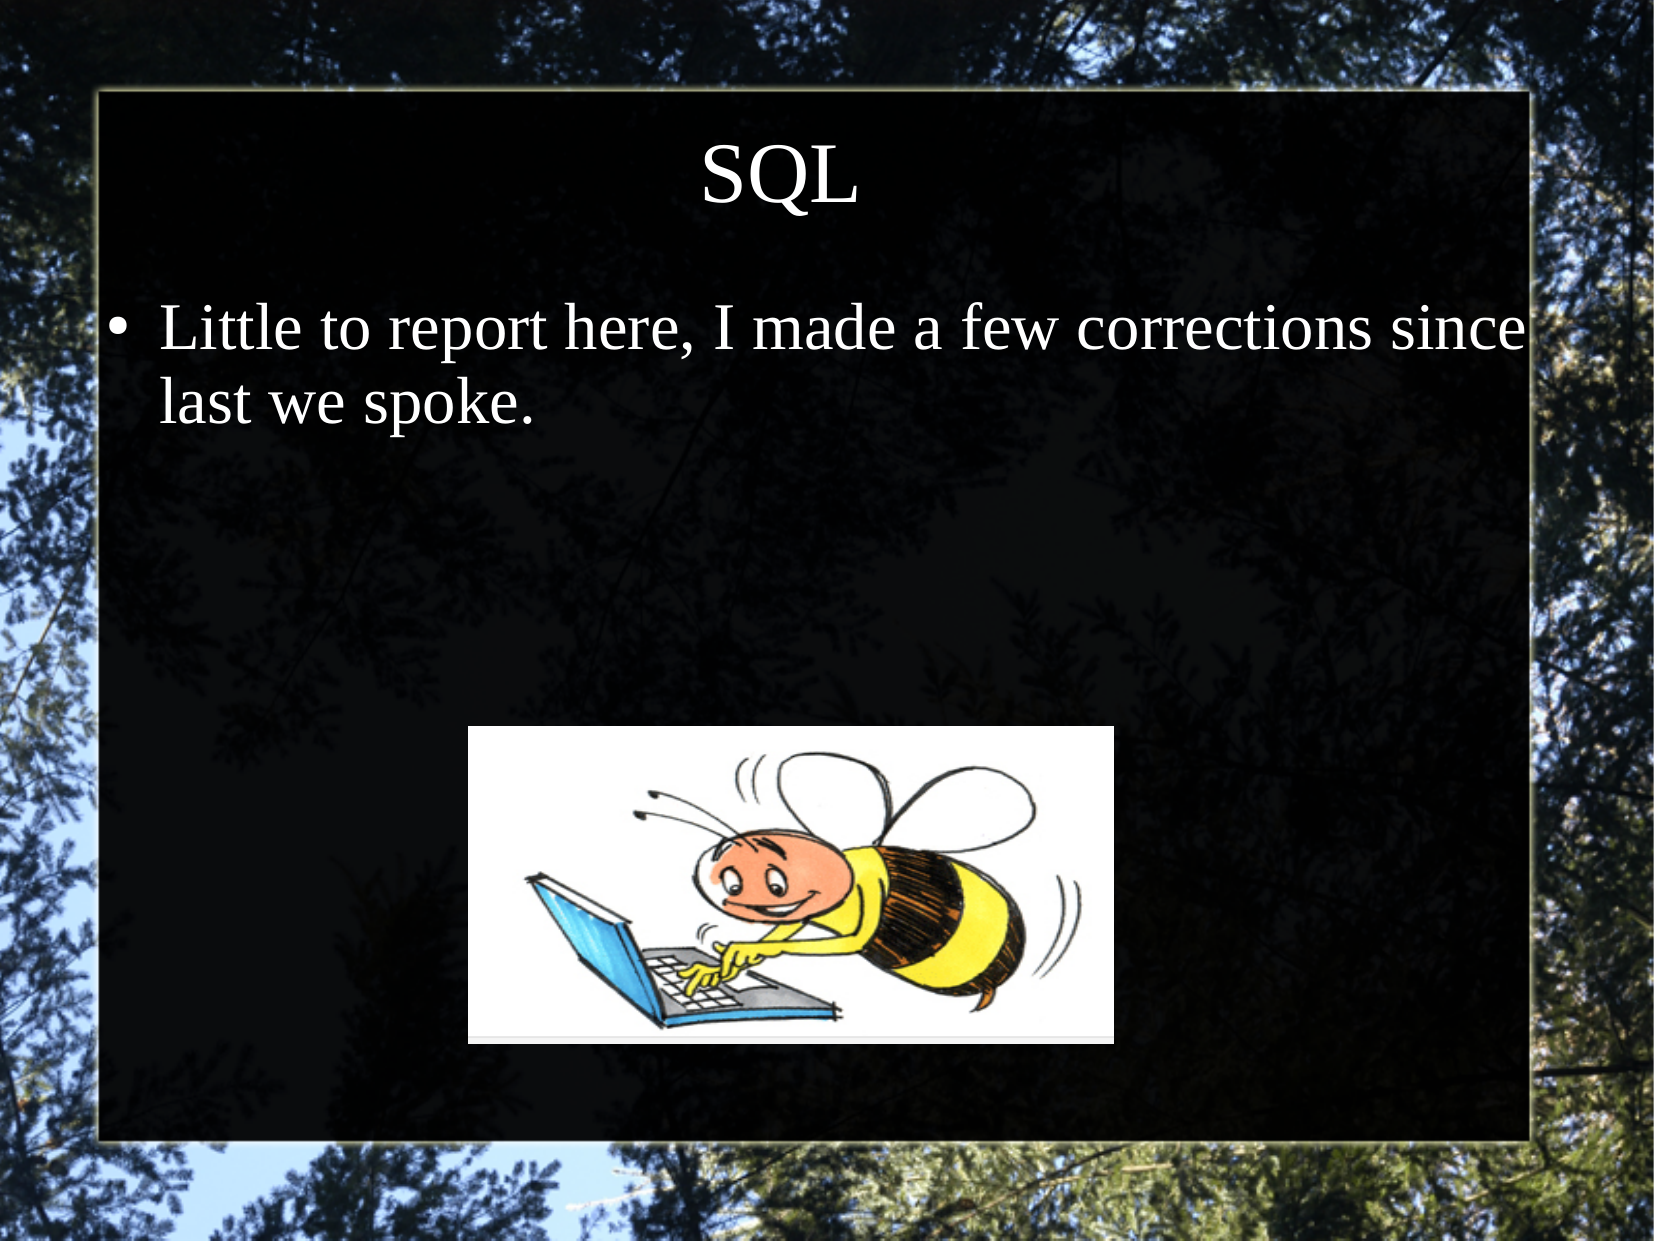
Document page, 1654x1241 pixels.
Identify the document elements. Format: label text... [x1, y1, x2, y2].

title SQL [88, 88, 1536, 257]
picture [0, 0, 1654, 1241]
list Little to report here, I made a few corrections since last we spoke. [88, 290, 1536, 1123]
